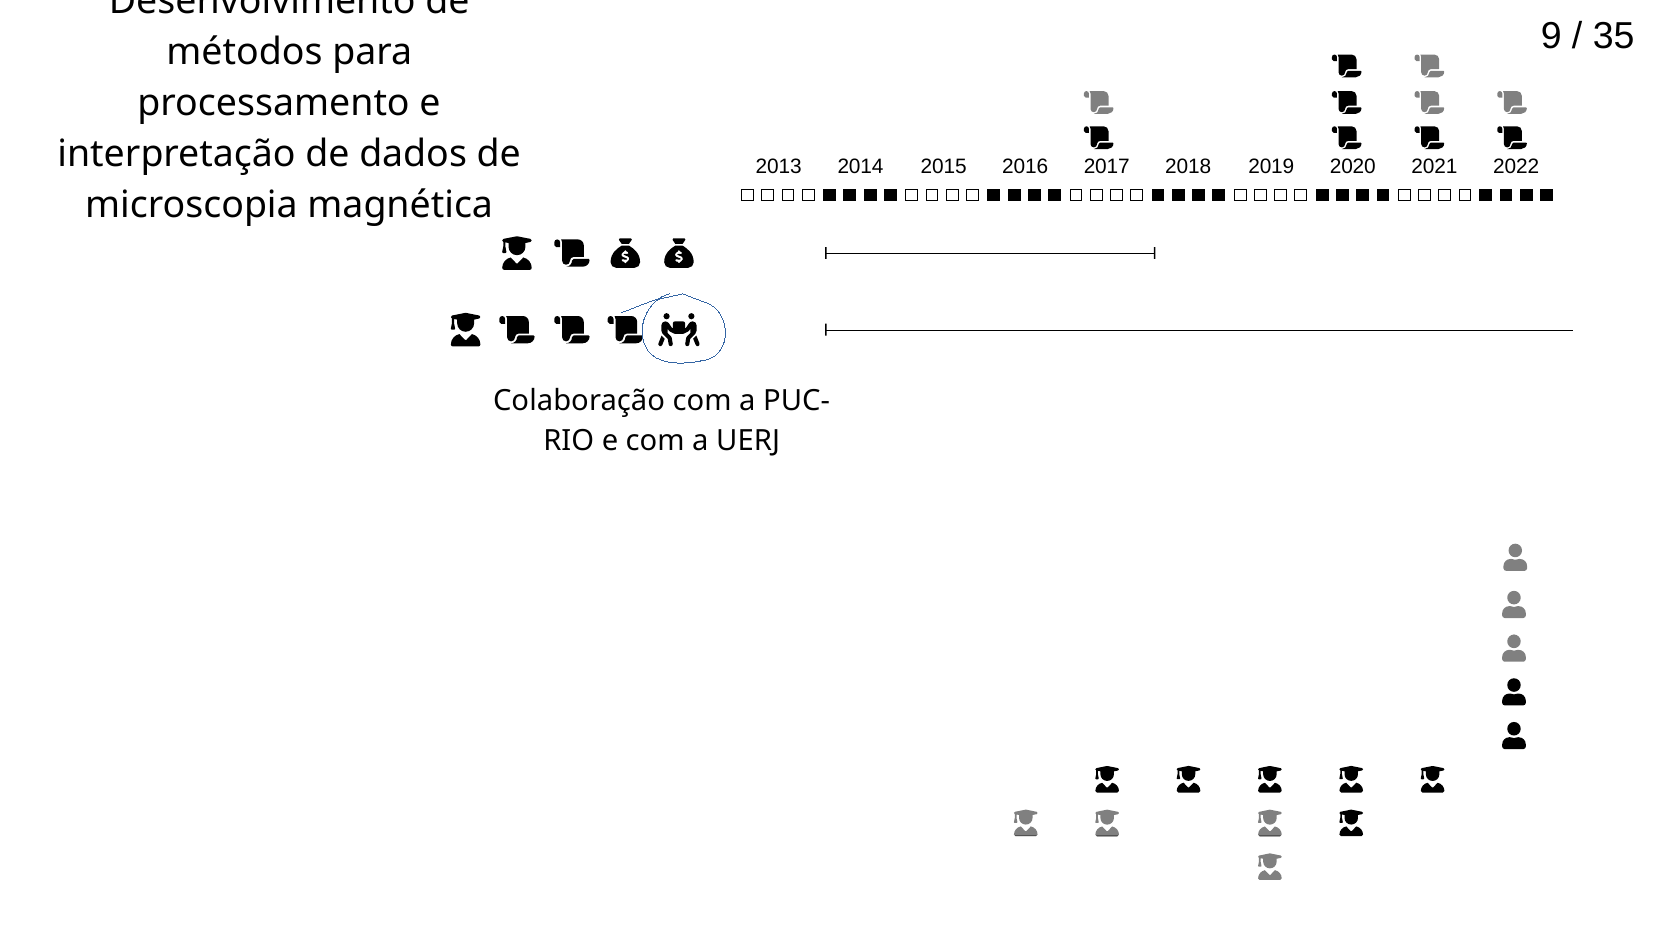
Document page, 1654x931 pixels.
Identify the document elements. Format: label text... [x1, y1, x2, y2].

text_box [1172, 189, 1185, 201]
text_box <number> / 35 [1375, 0, 1654, 71]
picture [1331, 124, 1362, 151]
picture [610, 238, 641, 268]
text_box [864, 189, 877, 201]
text_box [966, 189, 979, 201]
text_box Colaboração com a PUC-RIO e com a UERJ [478, 342, 869, 497]
text_box [1479, 189, 1492, 201]
text_box [1234, 189, 1247, 201]
picture [1331, 89, 1362, 116]
text_box [1070, 189, 1082, 201]
picture [1331, 52, 1362, 79]
text_box [1090, 189, 1103, 201]
text_box [1257, 806, 1284, 836]
text_box [1008, 189, 1021, 201]
text_box 2013 [740, 147, 817, 186]
picture [554, 313, 590, 342]
text_box [1212, 189, 1225, 201]
text_box [1083, 83, 1115, 119]
text_box [1013, 806, 1040, 836]
picture [1339, 809, 1364, 837]
text_box 2015 [905, 147, 982, 186]
picture [664, 238, 694, 268]
text_box [946, 189, 959, 201]
picture [1414, 124, 1445, 151]
text_box 2016 [987, 147, 1064, 186]
text_box [884, 189, 897, 201]
text_box [1501, 634, 1528, 663]
picture [1083, 124, 1114, 151]
text_box [741, 189, 754, 201]
text_box [1254, 189, 1267, 201]
text_box [1294, 189, 1307, 201]
text_box 2021 [1396, 147, 1473, 186]
picture [1502, 678, 1526, 706]
picture [450, 312, 481, 347]
text_box [1257, 851, 1284, 880]
text_box [1377, 189, 1389, 201]
picture [607, 313, 644, 342]
text_box [1500, 189, 1512, 201]
text_box 2017 [1068, 147, 1145, 186]
text_box [1316, 189, 1329, 201]
text_box [926, 189, 938, 201]
text_box [1520, 189, 1533, 201]
text_box [1192, 189, 1205, 201]
picture [499, 313, 535, 342]
text_box [1110, 189, 1123, 201]
text_box [1130, 189, 1143, 201]
picture [1502, 721, 1526, 750]
text_box [905, 189, 918, 201]
text_box [1459, 189, 1471, 201]
text_box Desenvolvimento de métodos para processamento e interpretação de dados de microscopia magnética [11, 37, 568, 164]
text_box [987, 189, 1000, 201]
text_box [1048, 189, 1061, 201]
text_box [843, 189, 856, 201]
text_box [1413, 83, 1446, 119]
text_box [1496, 83, 1529, 119]
text_box 2022 [1478, 147, 1555, 186]
picture [658, 313, 700, 342]
picture [1176, 765, 1201, 793]
picture [1339, 765, 1364, 793]
picture [1258, 766, 1282, 793]
text_box [1152, 189, 1164, 201]
text_box 2018 [1150, 147, 1227, 186]
picture [554, 237, 590, 269]
text_box [1336, 189, 1349, 201]
text_box [761, 189, 774, 201]
text_box [1093, 806, 1120, 836]
text_box [1418, 189, 1431, 201]
text_box [1413, 46, 1446, 82]
text_box [1274, 189, 1287, 201]
text_box [1438, 189, 1451, 201]
text_box [823, 189, 836, 201]
picture [1497, 124, 1527, 151]
text_box 2014 [822, 147, 899, 186]
text_box [1540, 189, 1553, 201]
text_box [1502, 542, 1529, 572]
text_box 2019 [1233, 147, 1310, 186]
text_box [1028, 189, 1041, 201]
text_box [782, 189, 794, 201]
picture [502, 236, 532, 270]
text_box 2020 [1315, 147, 1391, 186]
picture [1095, 766, 1119, 793]
text_box [1501, 590, 1528, 619]
picture [1420, 766, 1445, 793]
text_box [802, 189, 815, 201]
text_box [1356, 189, 1369, 201]
text_box [1398, 189, 1411, 201]
